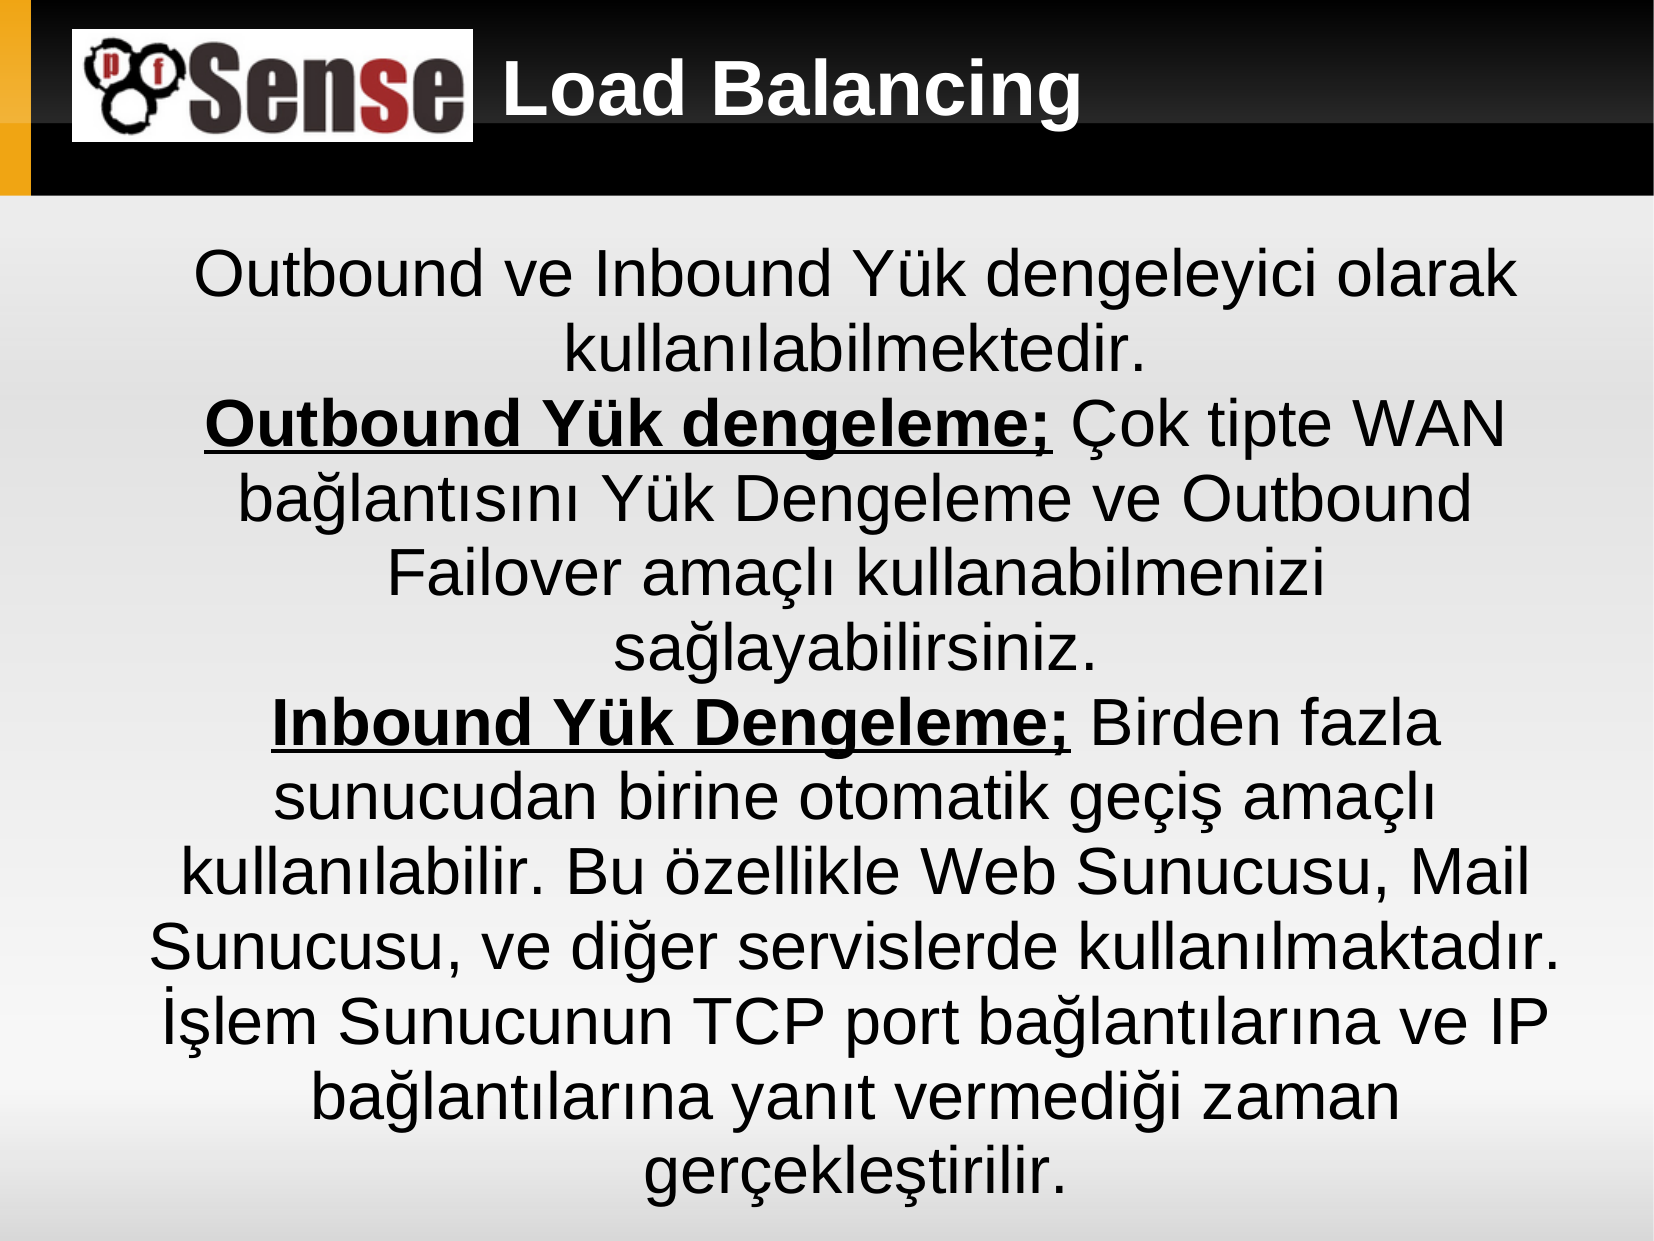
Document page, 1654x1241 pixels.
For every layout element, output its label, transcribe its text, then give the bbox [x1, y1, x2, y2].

picture [0, 0, 1654, 1241]
title Load Balancing [501, 0, 1625, 178]
list Outbound ve Inbound Yük dengeleyici olarak kullanılabilmektedir. Outbound Yük dengeleme; Çok tipte WAN bağlantısını Yük Dengeleme ve Outbound Failover amaçlı kullanabilmenizi sağlayabilirsiniz. Inbound Yük Dengeleme; Birden fazla sunucudan birine otomatik geçiş amaçlı kullanılabilir. Bu özellikle Web Sunucusu, Mail Sunucusu, ve diğer servislerde kullanılmaktadır. İşlem Sunucunun TCP port bağlantılarına ve IP bağlantılarına yanıt vermediği zaman gerçekleştirilir. [76, 236, 1565, 1209]
